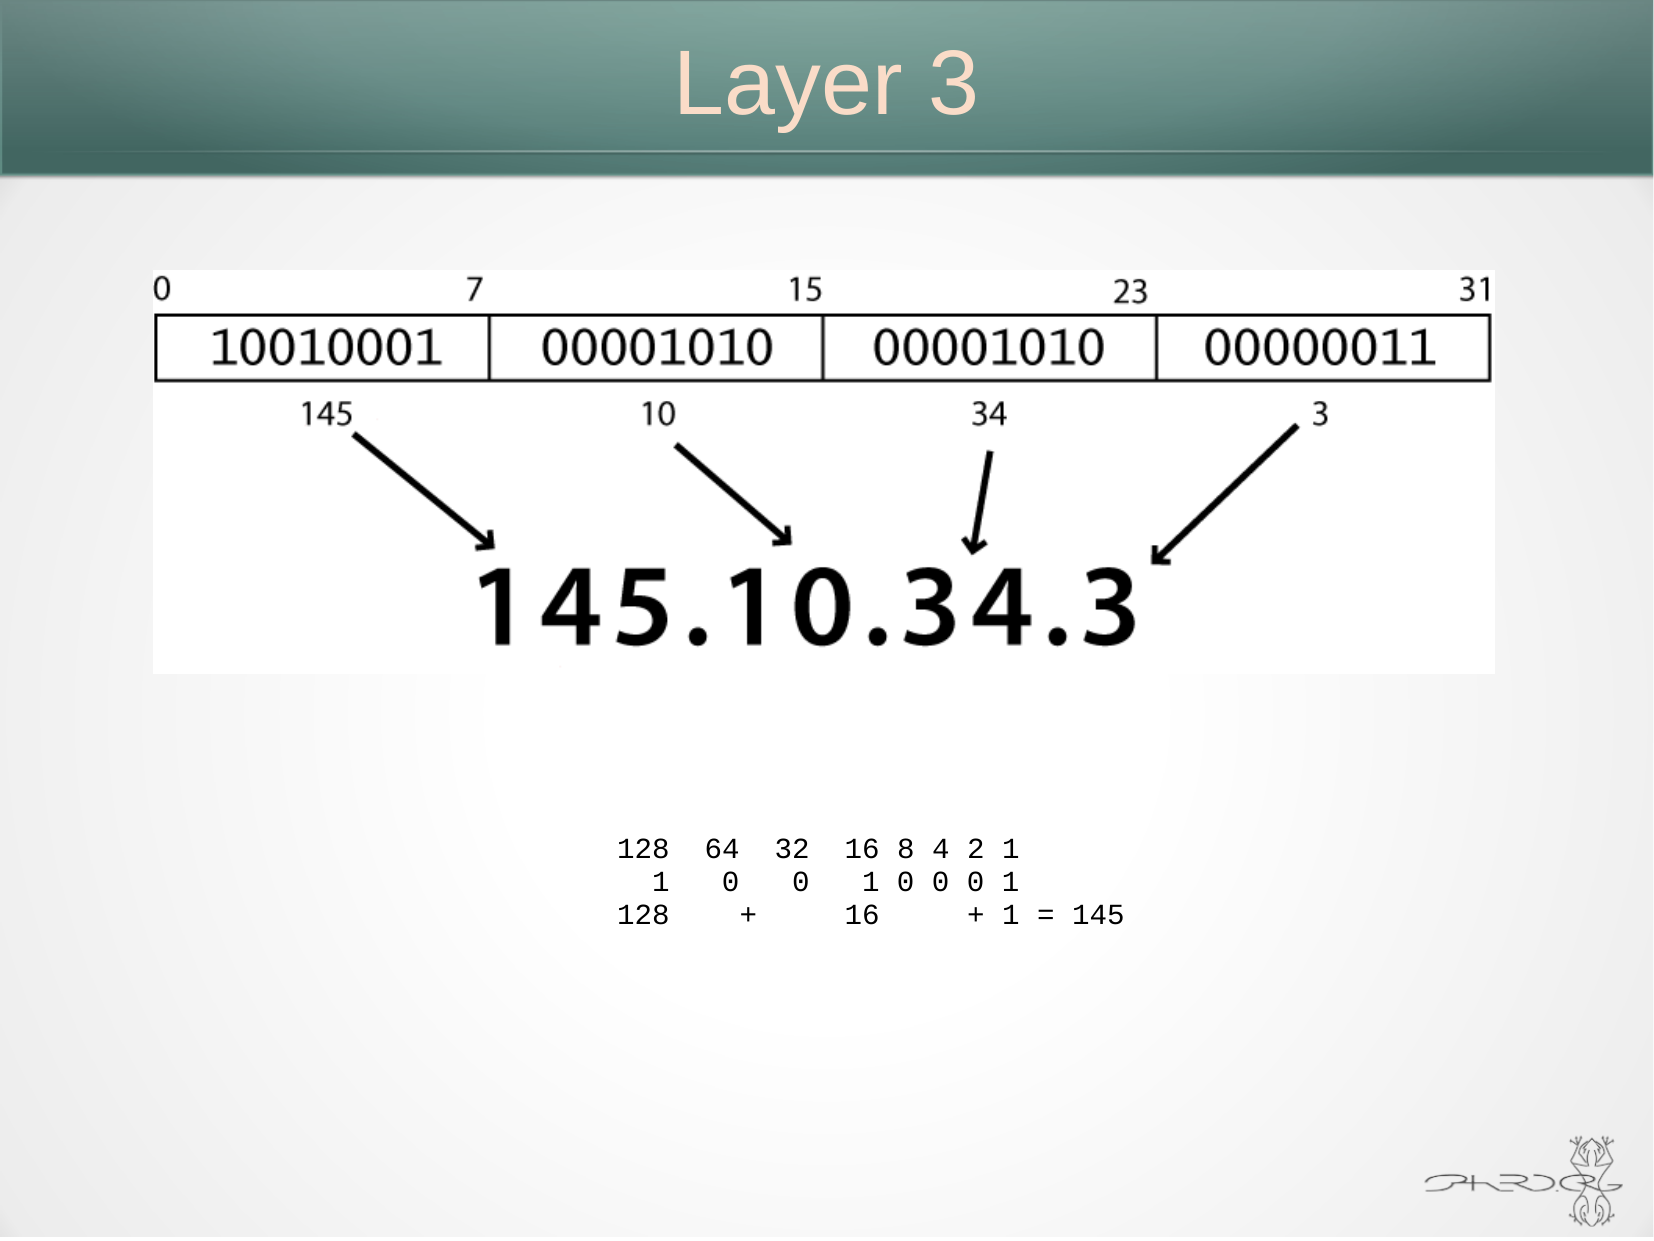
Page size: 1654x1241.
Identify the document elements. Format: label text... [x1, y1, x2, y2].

picture [0, 0, 1654, 1237]
text_box 128 64 32 16 8 4 2 1 1 0 0 1 0 0 0 1 128 + 16 + 1 = 145 [602, 826, 1182, 976]
title [82, 11, 1571, 154]
